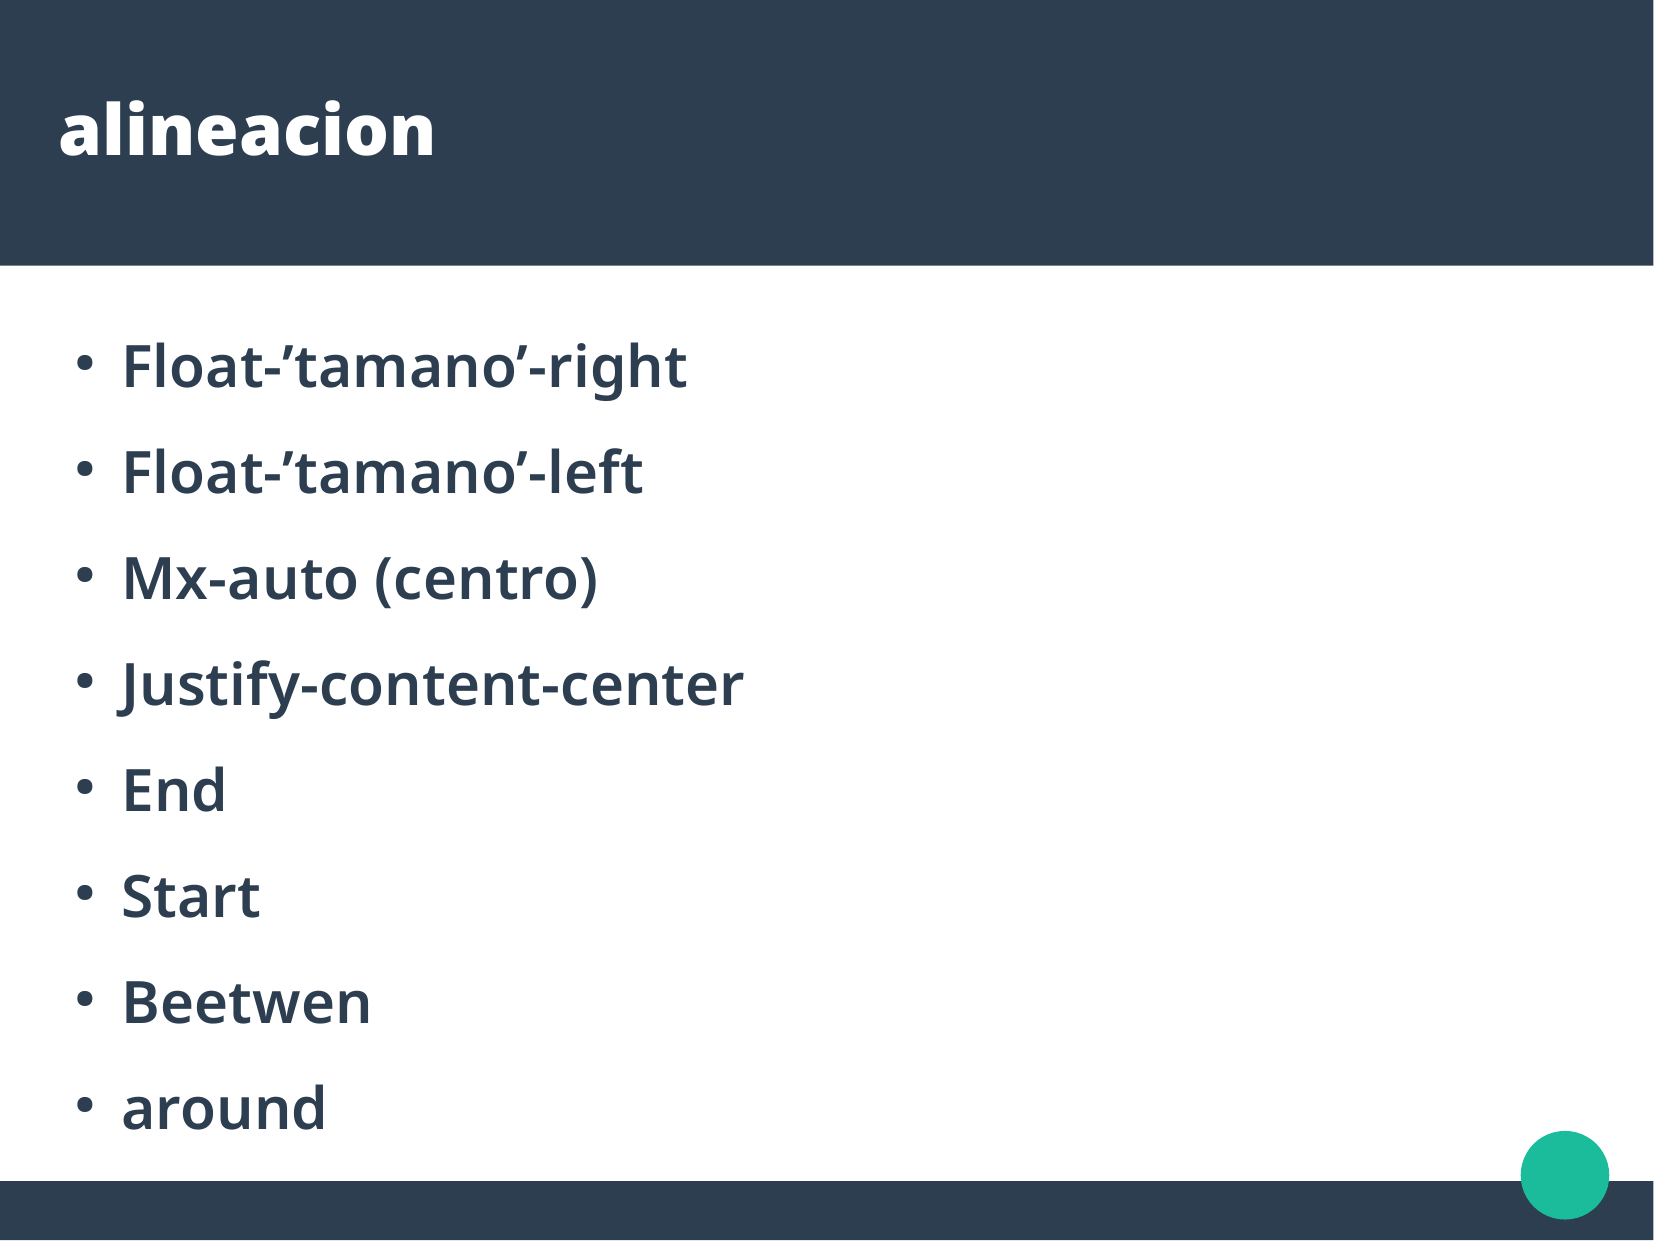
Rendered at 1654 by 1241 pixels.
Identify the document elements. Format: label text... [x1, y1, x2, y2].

list Float-’tamano’-right Float-’tamano’-left Mx-auto (centro) Justify-content-center End Start Beetwen around [59, 324, 1595, 1152]
title alineacion [59, 49, 1595, 207]
